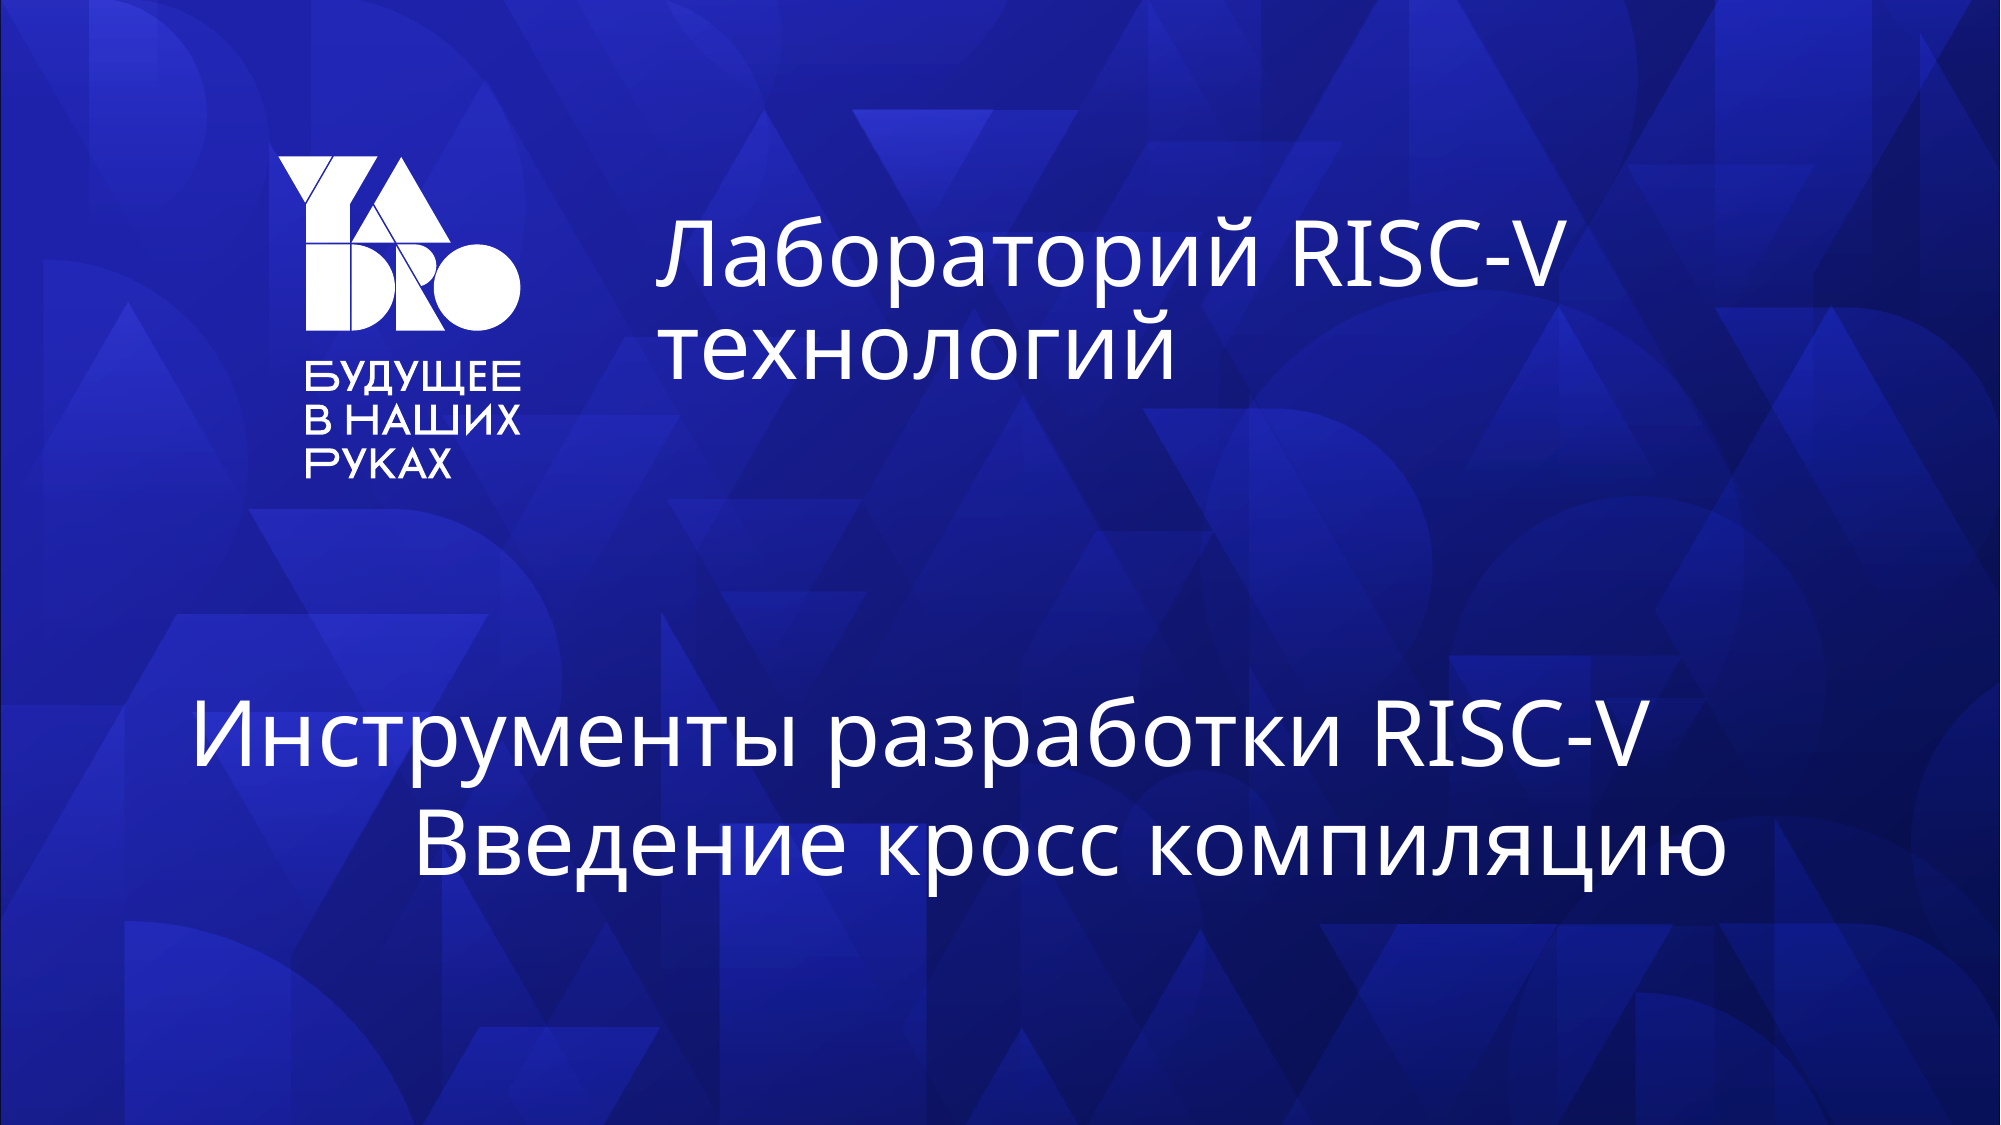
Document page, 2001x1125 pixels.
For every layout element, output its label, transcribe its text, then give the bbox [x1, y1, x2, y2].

picture [0, 0, 2000, 1125]
text_box Введение кросс компиляцию [411, 793, 2000, 902]
text_box Инструменты разработки RISC-V [188, 684, 1918, 793]
text_box Лабораторий RISC-V технологий [656, 204, 1949, 406]
